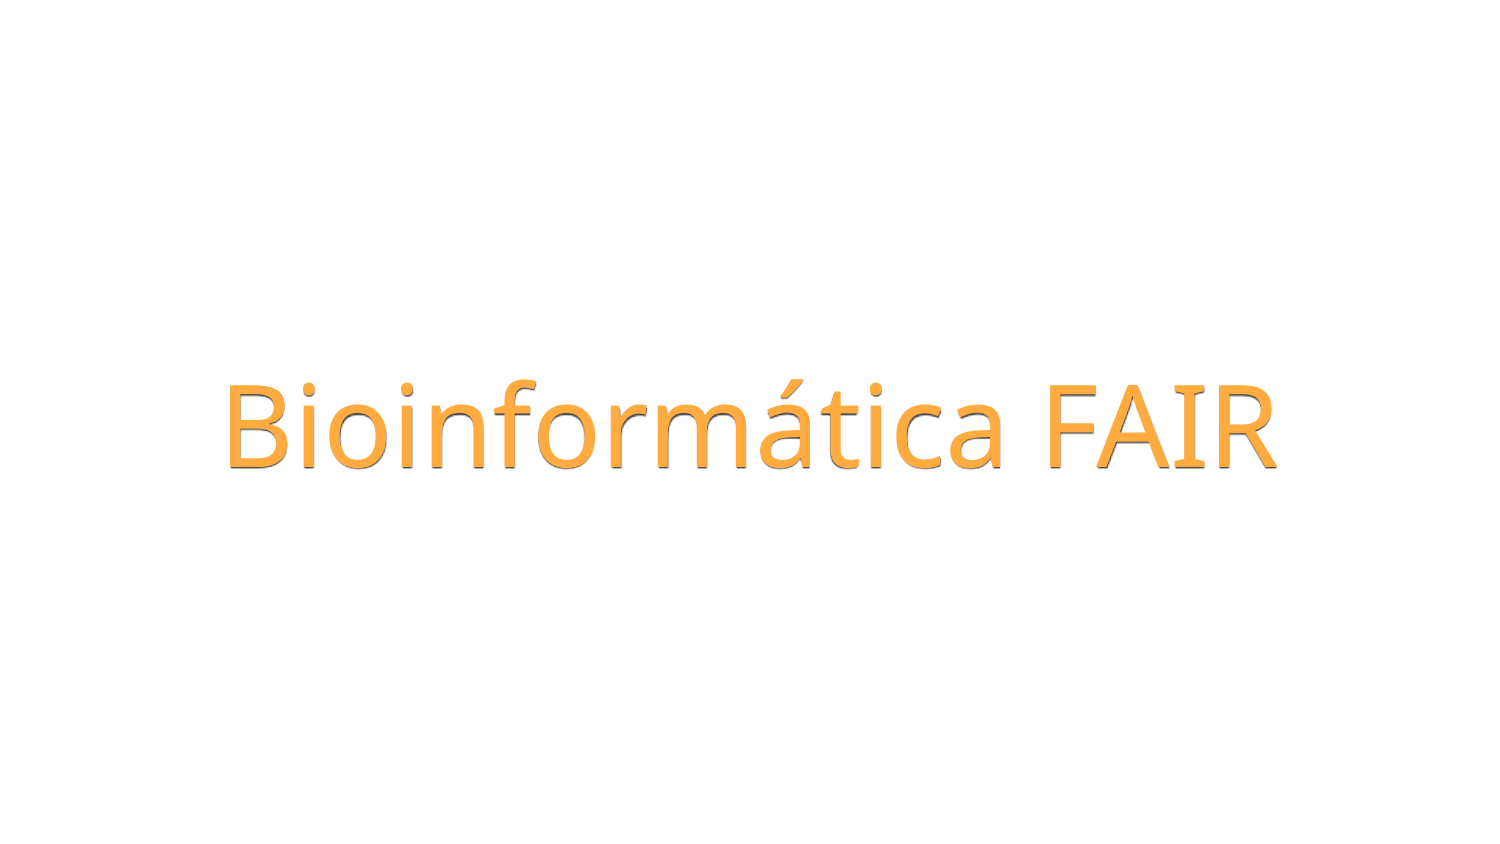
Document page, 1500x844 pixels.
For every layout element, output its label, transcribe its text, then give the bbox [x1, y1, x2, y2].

title Bioinformática FAIR [51, 352, 1449, 491]
